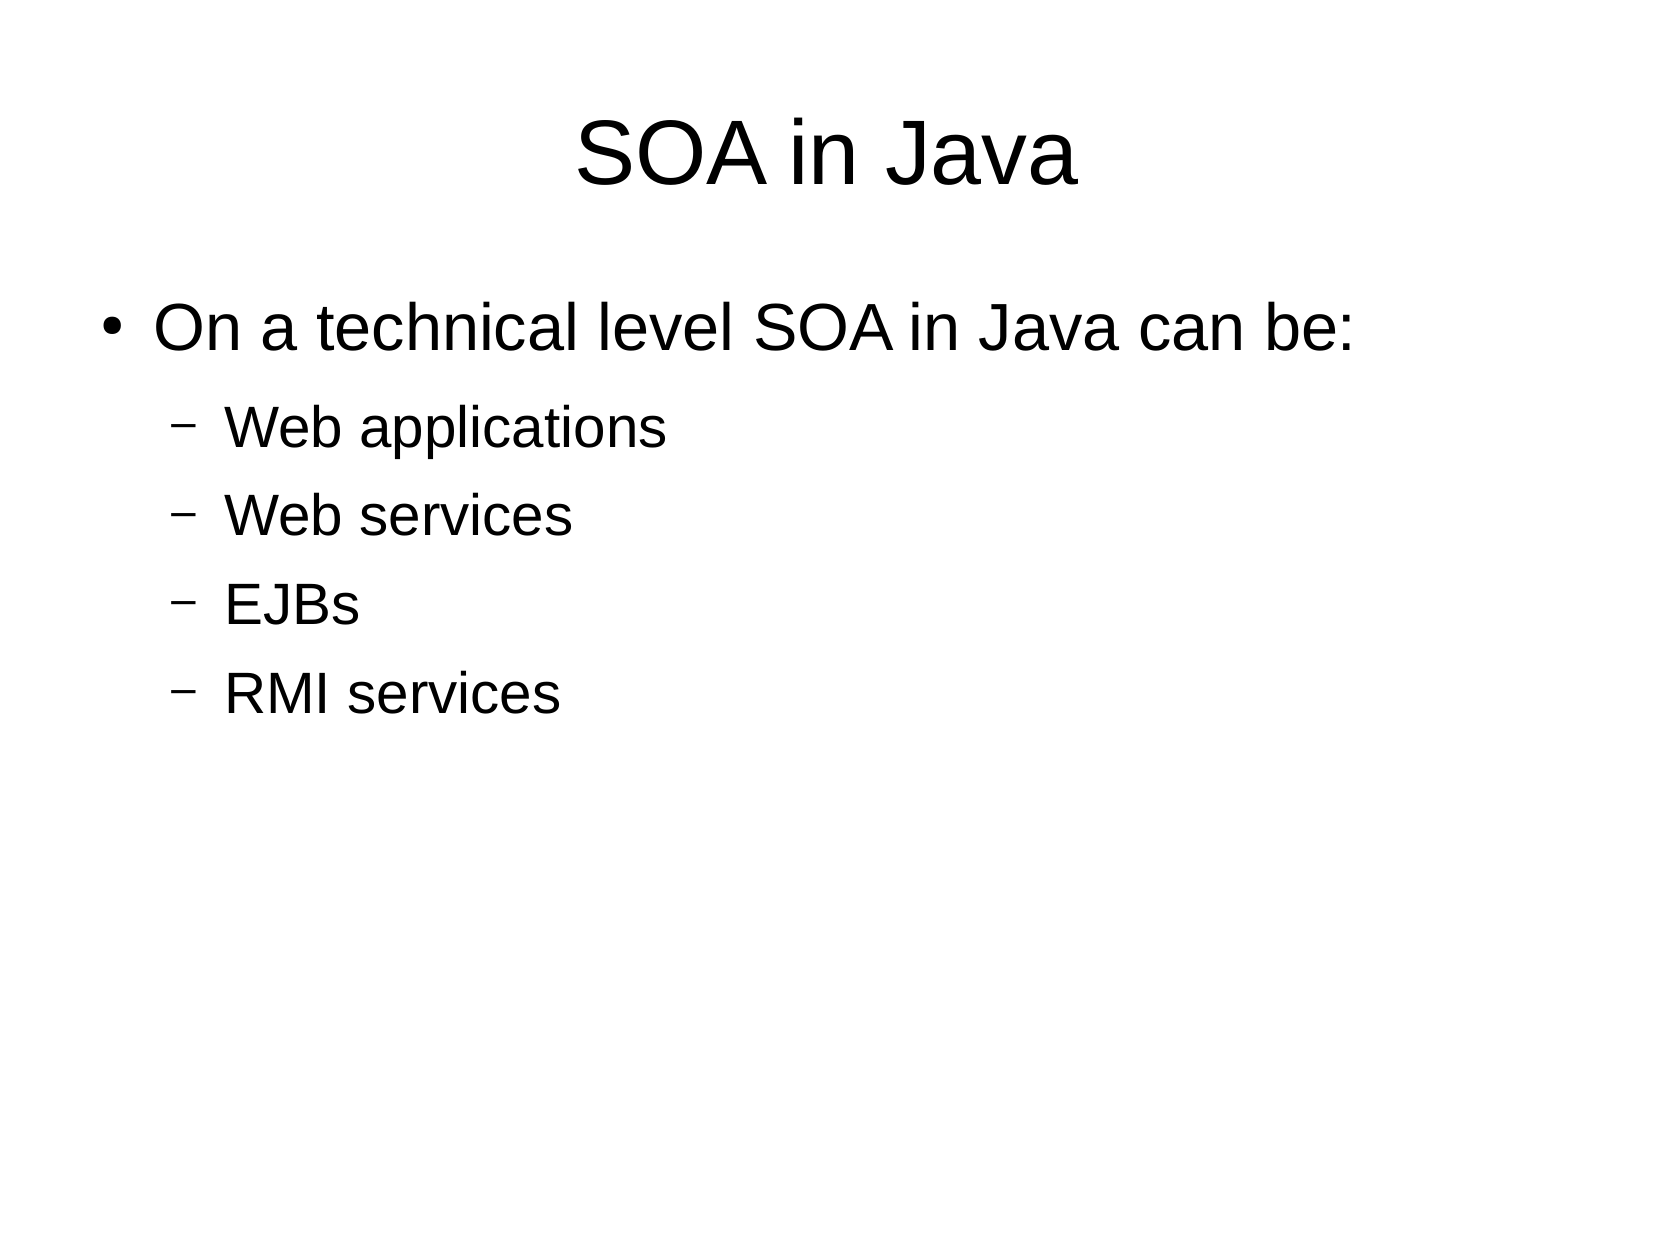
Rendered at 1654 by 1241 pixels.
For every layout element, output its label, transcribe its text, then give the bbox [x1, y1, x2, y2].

list On a technical level SOA in Java can be: Web applications Web services EJBs RMI services [82, 290, 1538, 1010]
title SOA in Java [82, 49, 1571, 257]
